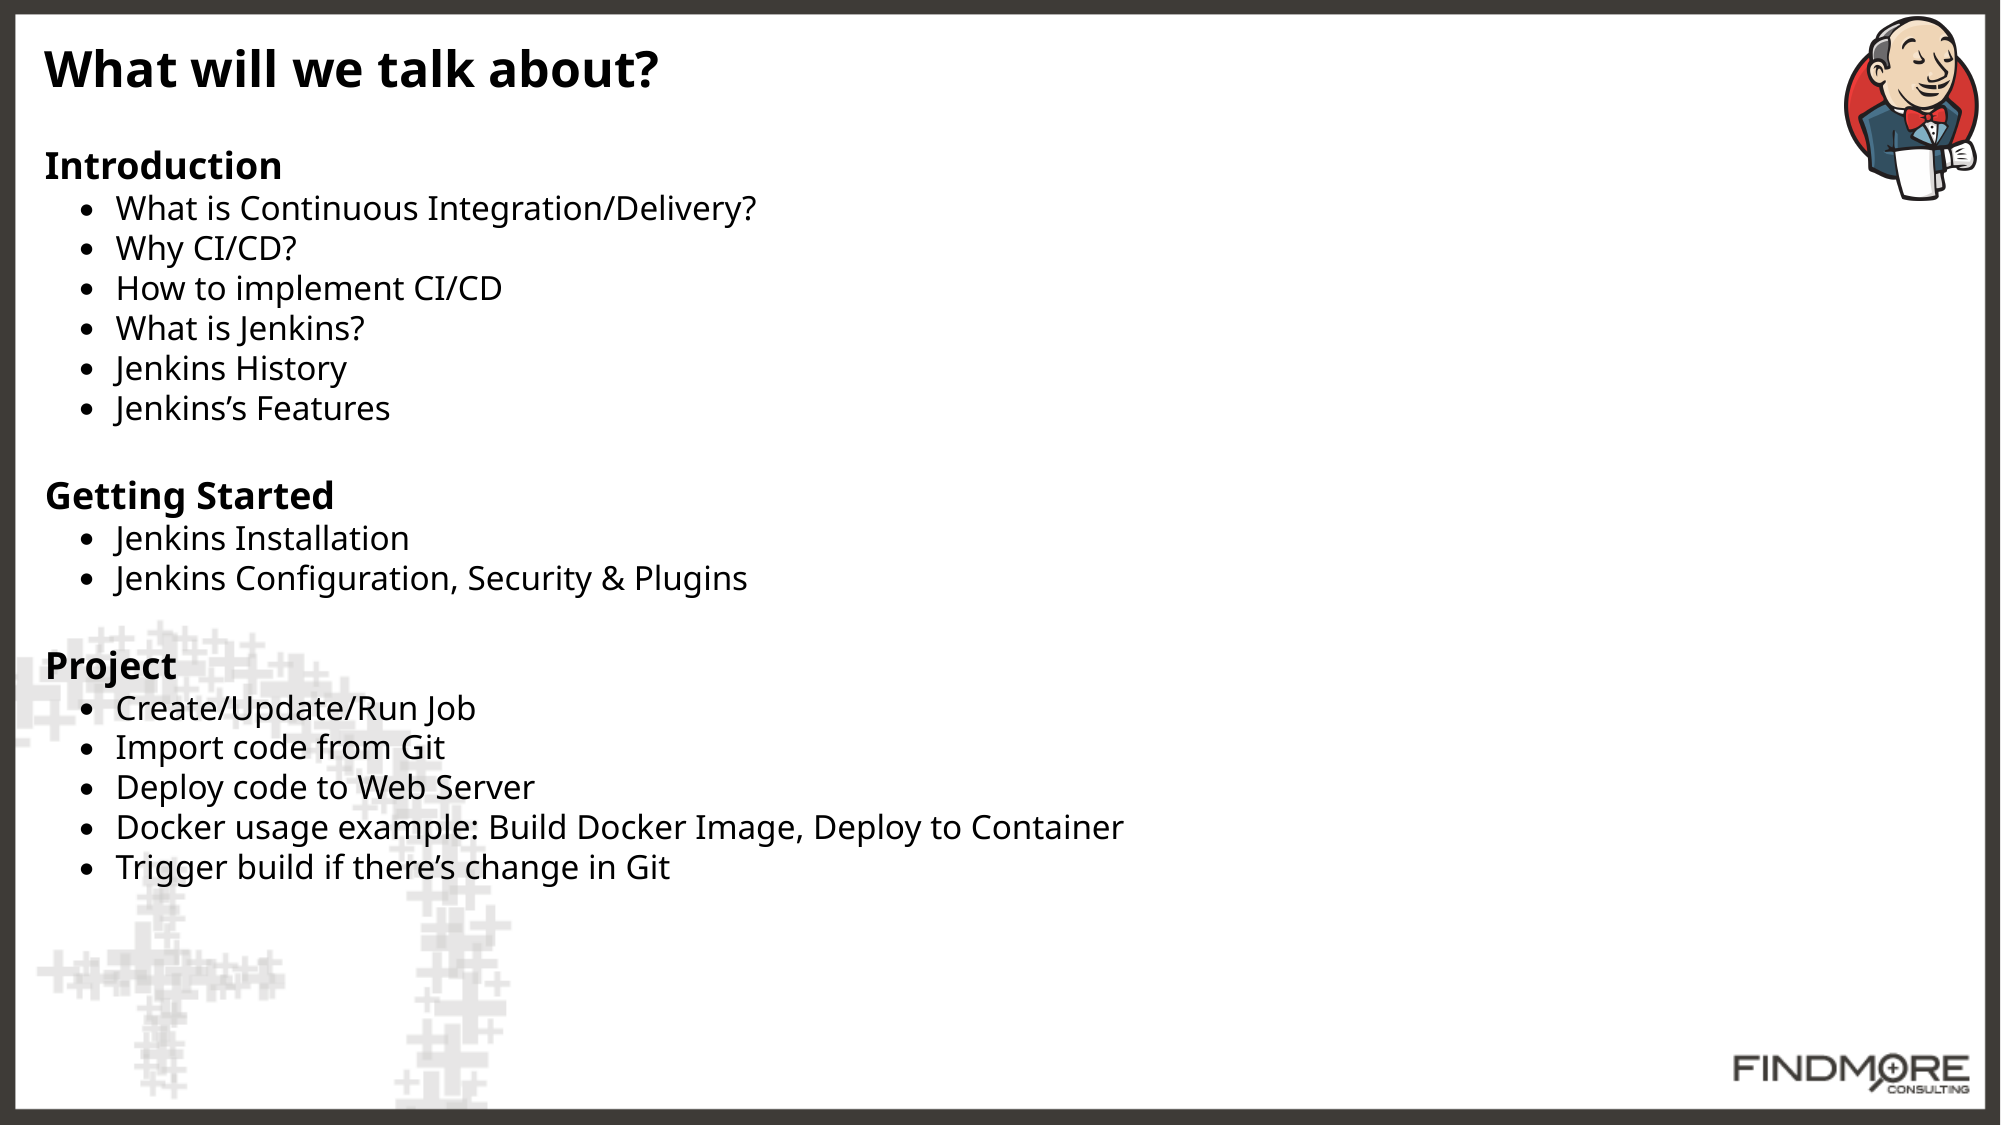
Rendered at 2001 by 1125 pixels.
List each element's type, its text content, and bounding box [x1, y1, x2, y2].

picture [0, 0, 2001, 1125]
text_box What will we talk about? Introduction What is Continuous Integration/Delivery? Why CI/CD? How to implement CI/CD What is Jenkins? Jenkins History Jenkins’s Features Getting Started Jenkins Installation Jenkins Configuration, Security & Plugins Project Create/Update/Run Job Import code from Git Deploy code to Web Server Docker usage example: Build Docker Image, Deploy to Container Trigger build if there’s change in Git [29, 29, 1965, 984]
